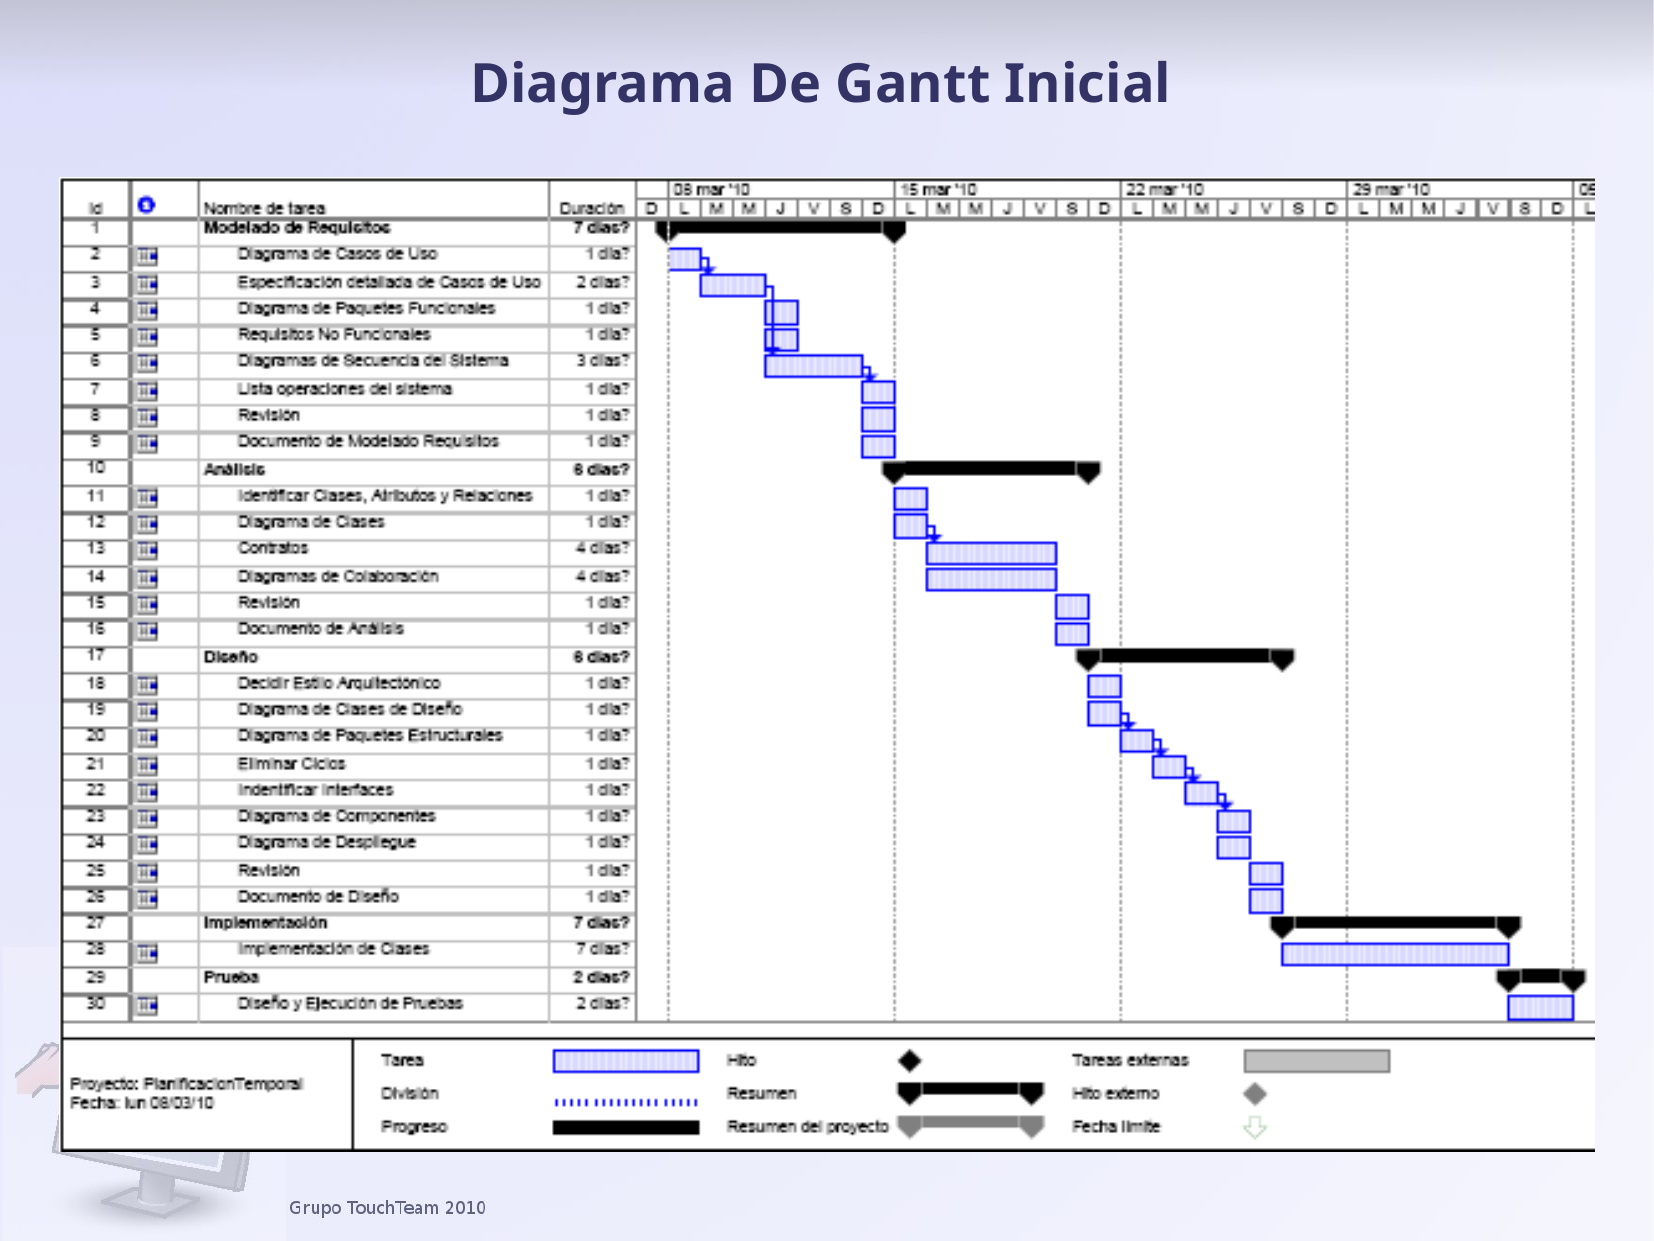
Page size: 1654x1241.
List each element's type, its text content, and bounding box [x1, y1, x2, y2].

title Diagrama De Gantt Inicial [76, 0, 1565, 177]
picture [0, 0, 1654, 1241]
